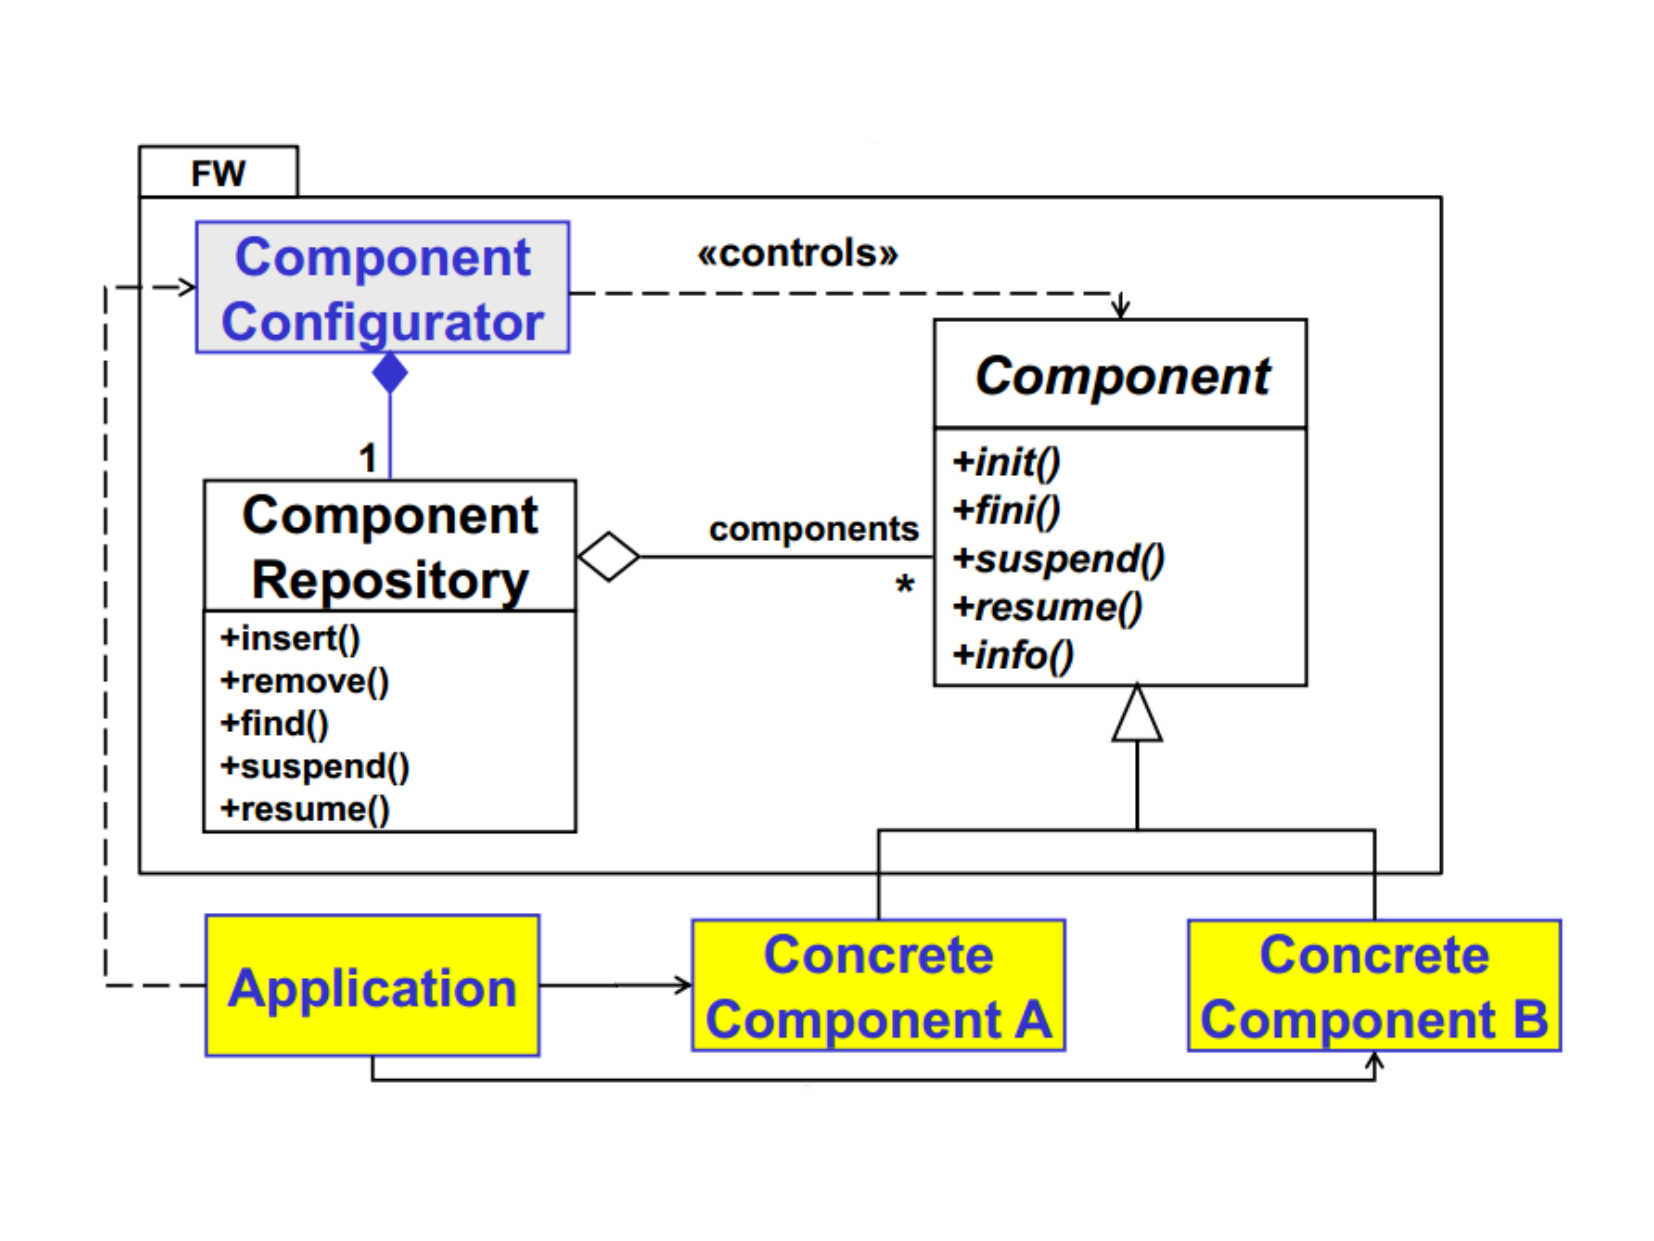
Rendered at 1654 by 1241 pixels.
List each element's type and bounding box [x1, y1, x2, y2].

picture [84, 129, 1570, 1092]
